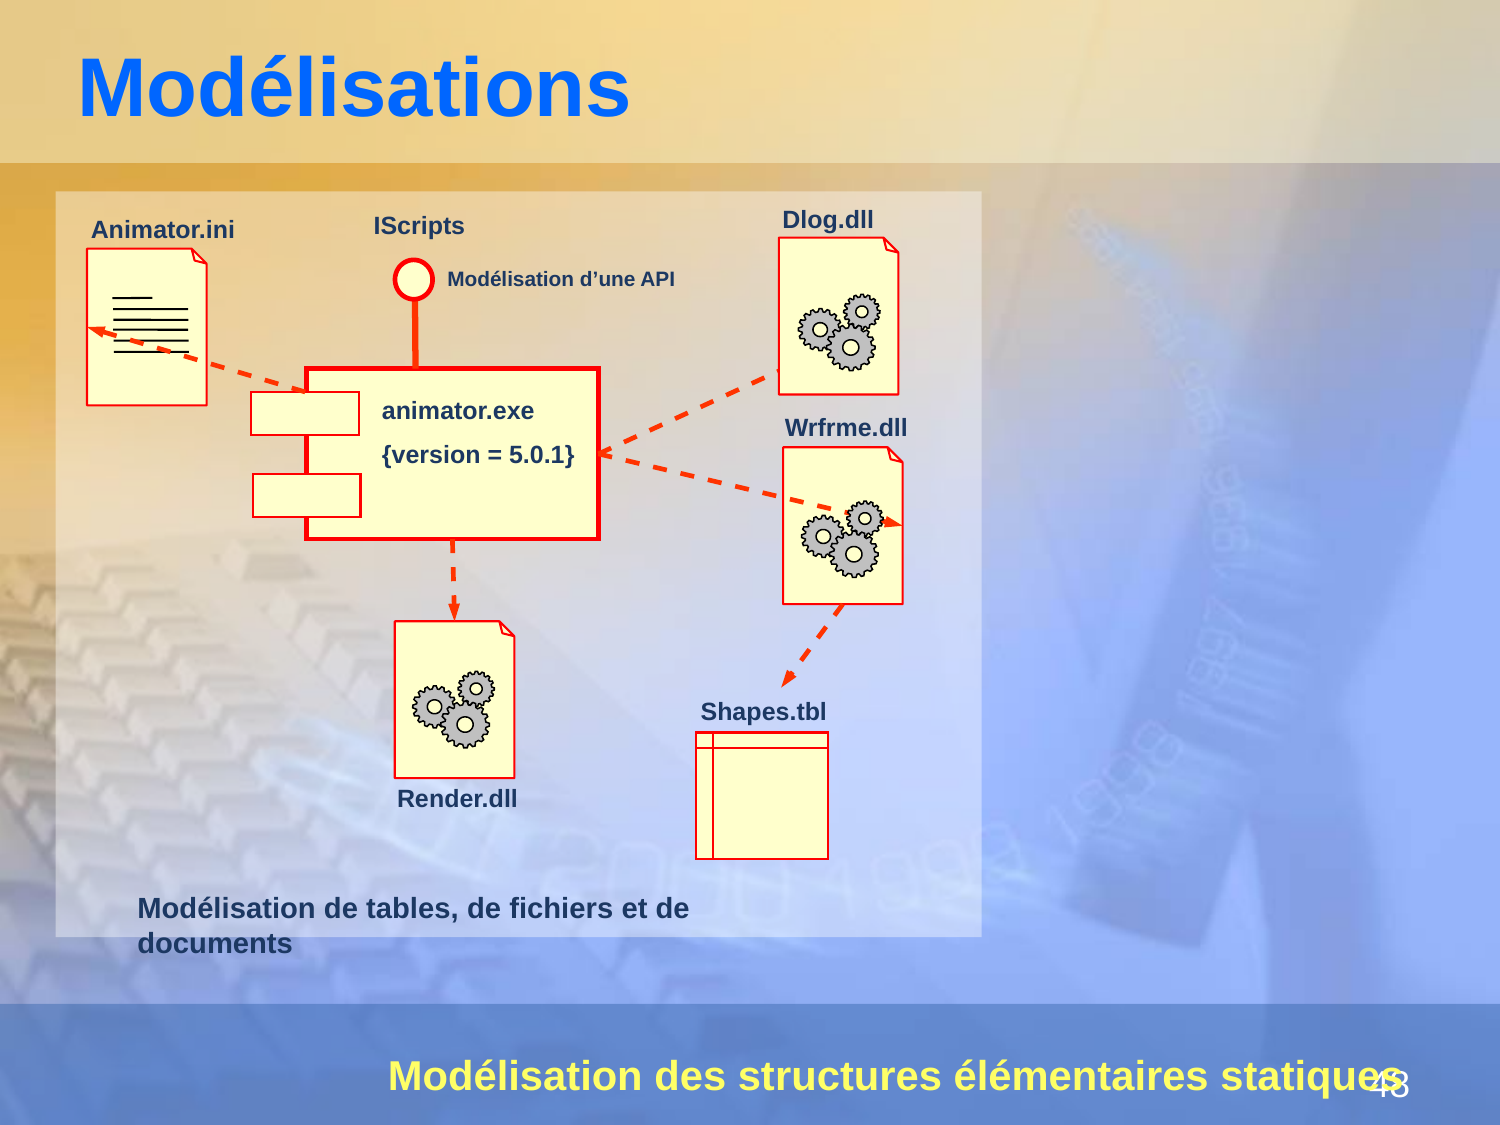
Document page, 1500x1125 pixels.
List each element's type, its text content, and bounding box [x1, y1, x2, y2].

text_box IScripts [358, 202, 508, 248]
text_box Animator.ini [75, 205, 269, 251]
text_box [56, 191, 982, 937]
title Modélisations [62, 37, 1469, 143]
text_box Dlog.dll [767, 196, 893, 242]
text_box Modélisation d’une API [447, 266, 675, 291]
text_box Shapes.tbl [685, 687, 877, 733]
text_box animator.exe {version = 5.0.1} [366, 386, 616, 477]
text_box Modélisation de tables, de fichiers et de documents [122, 881, 868, 932]
text_box Wrfrme.dll [769, 404, 961, 450]
text_box Render.dll [382, 774, 574, 820]
text_box Modélisation des structures élémentaires statiques [388, 1049, 1404, 1099]
